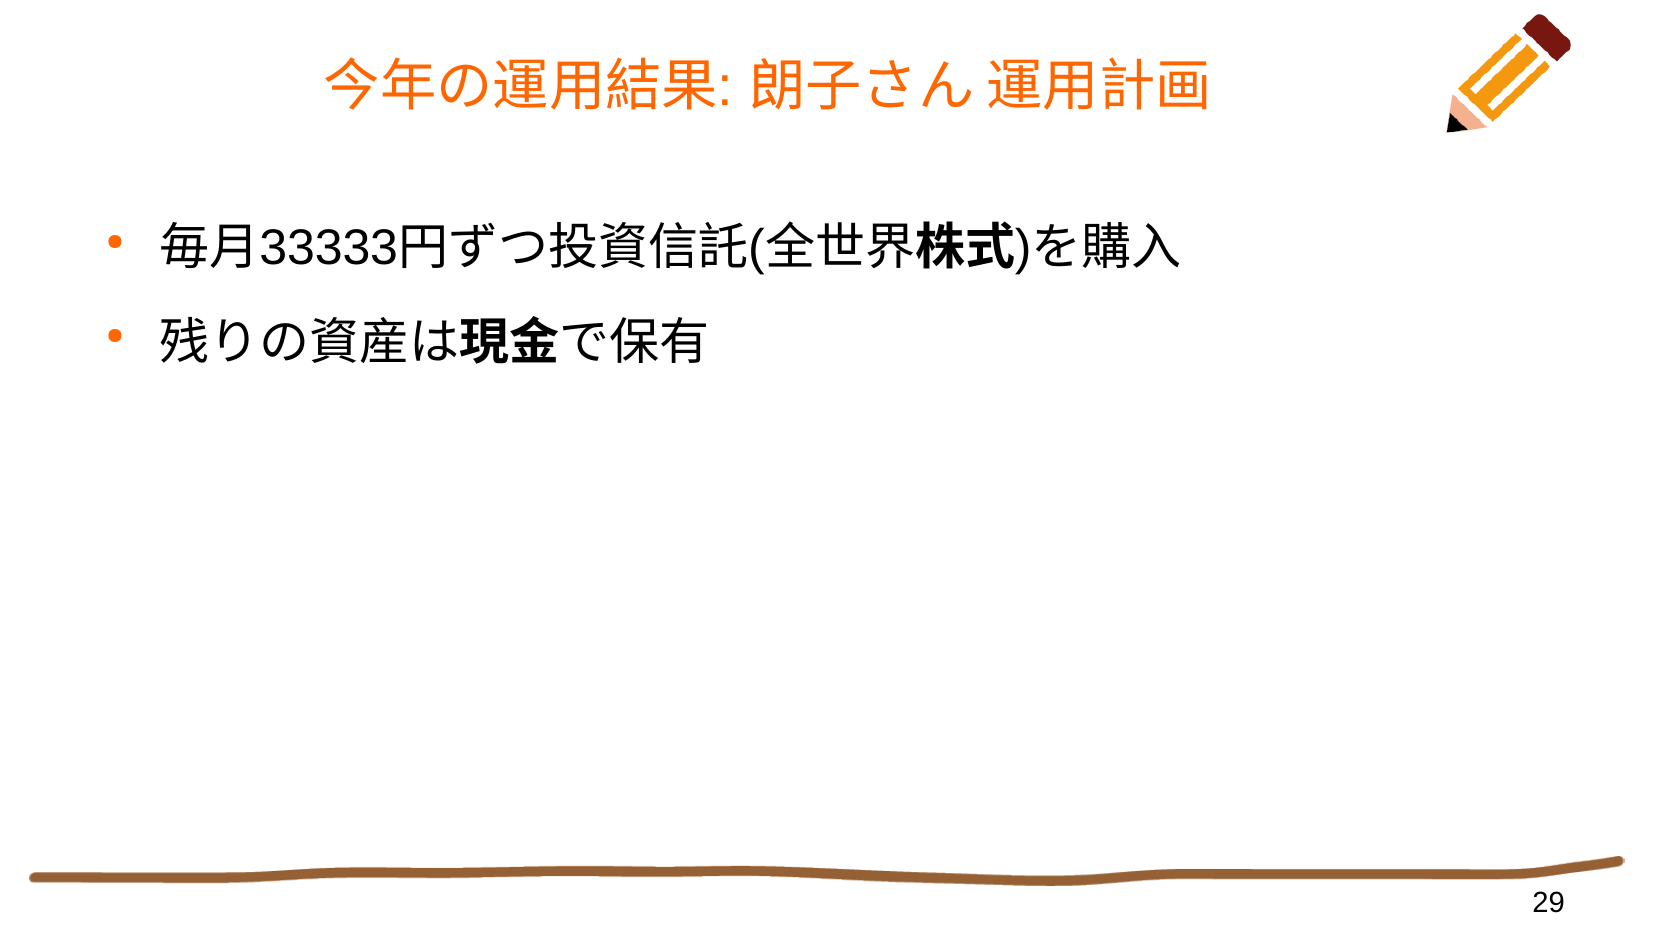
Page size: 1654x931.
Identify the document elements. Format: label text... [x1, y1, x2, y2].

list 毎月33333円ずつ投資信託(全世界株式)を購入 残りの資産は現金で保有 [88, 206, 1576, 857]
title 今年の運用結果: 朗子さん 運用計画 [88, 29, 1447, 133]
picture [29, 856, 1625, 886]
picture [1446, 14, 1571, 133]
